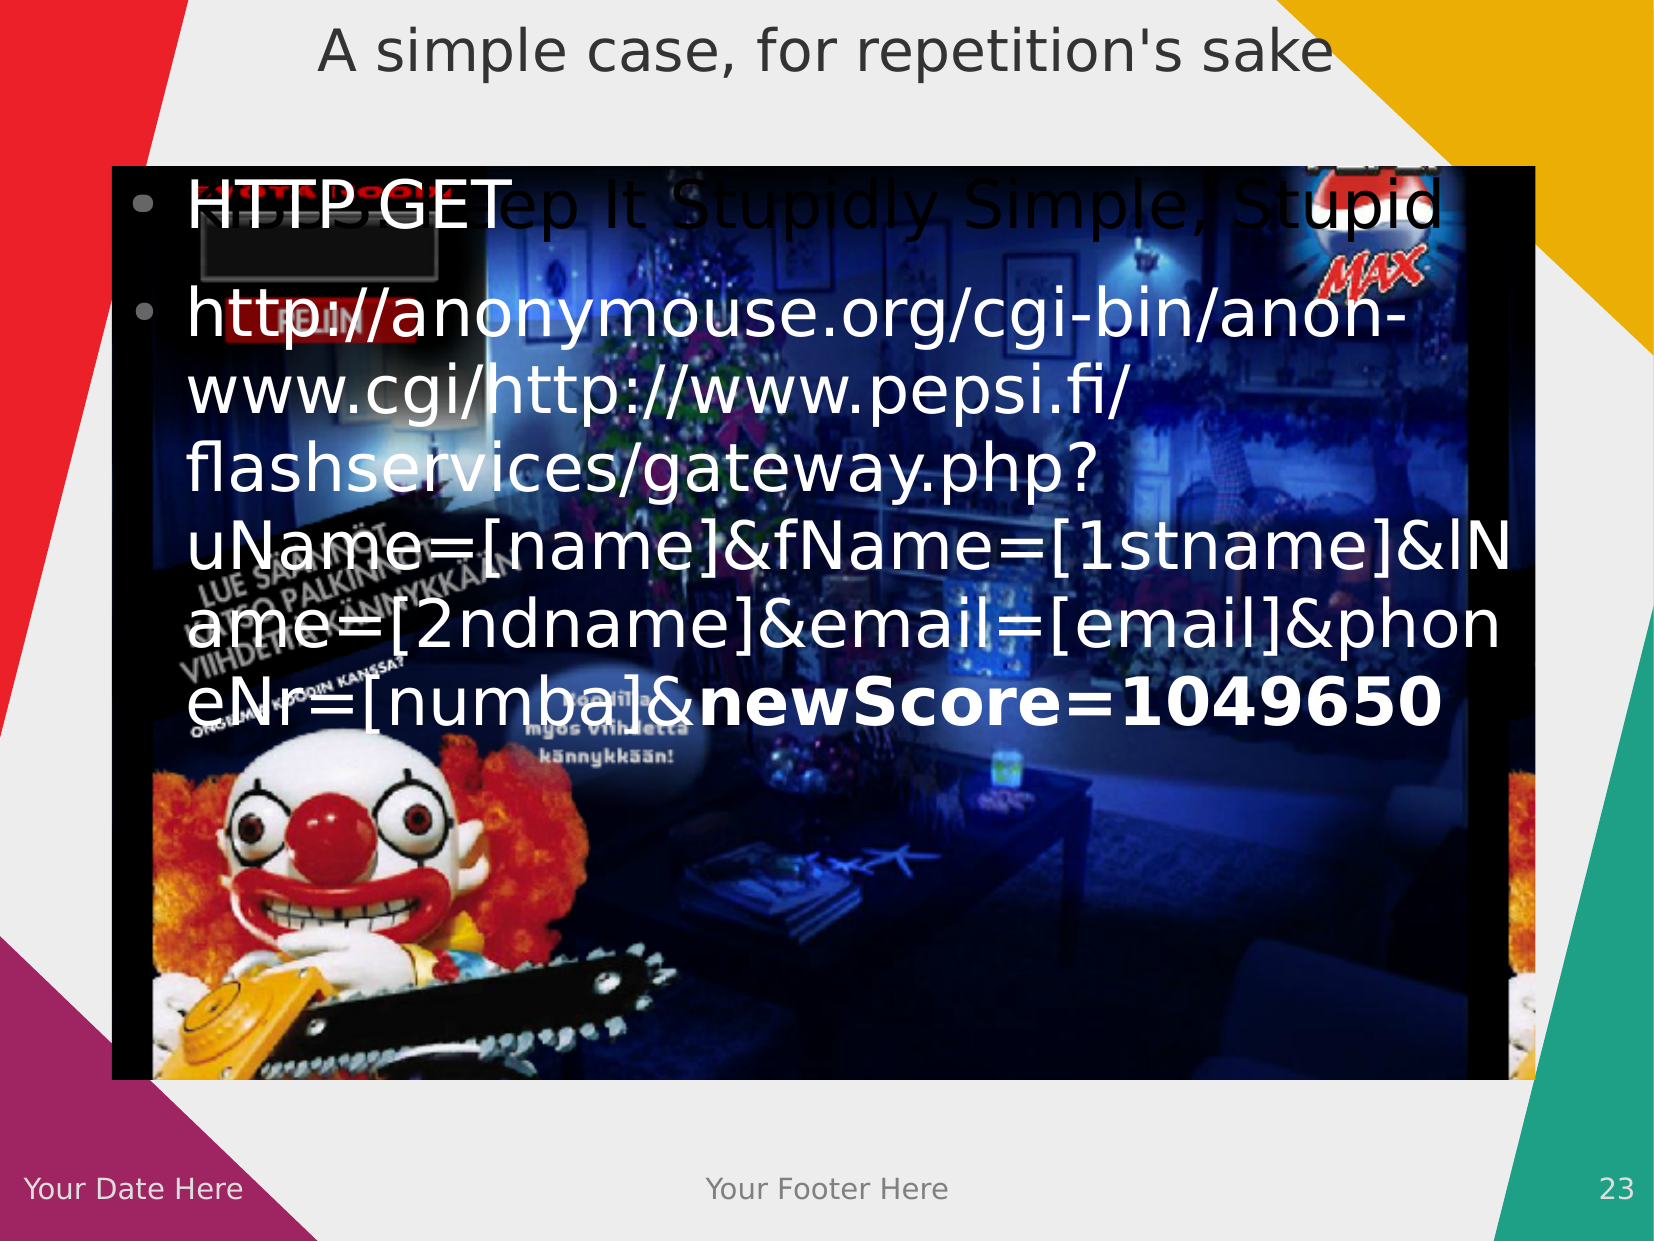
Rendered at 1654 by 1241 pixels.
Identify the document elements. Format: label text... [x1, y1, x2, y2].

title A simple case, for repetition's sake [114, 0, 1539, 121]
list HTTP GET http://anonymouse.org/cgi-bin/anon-www.cgi/http://www.pepsi.fi/flashservices/gateway.php?uName=[name]&fName=[1stname]&lName=[2ndname]&email=[email]&phoneNr=[numba]&newScore=1049650 [114, 166, 1539, 1080]
